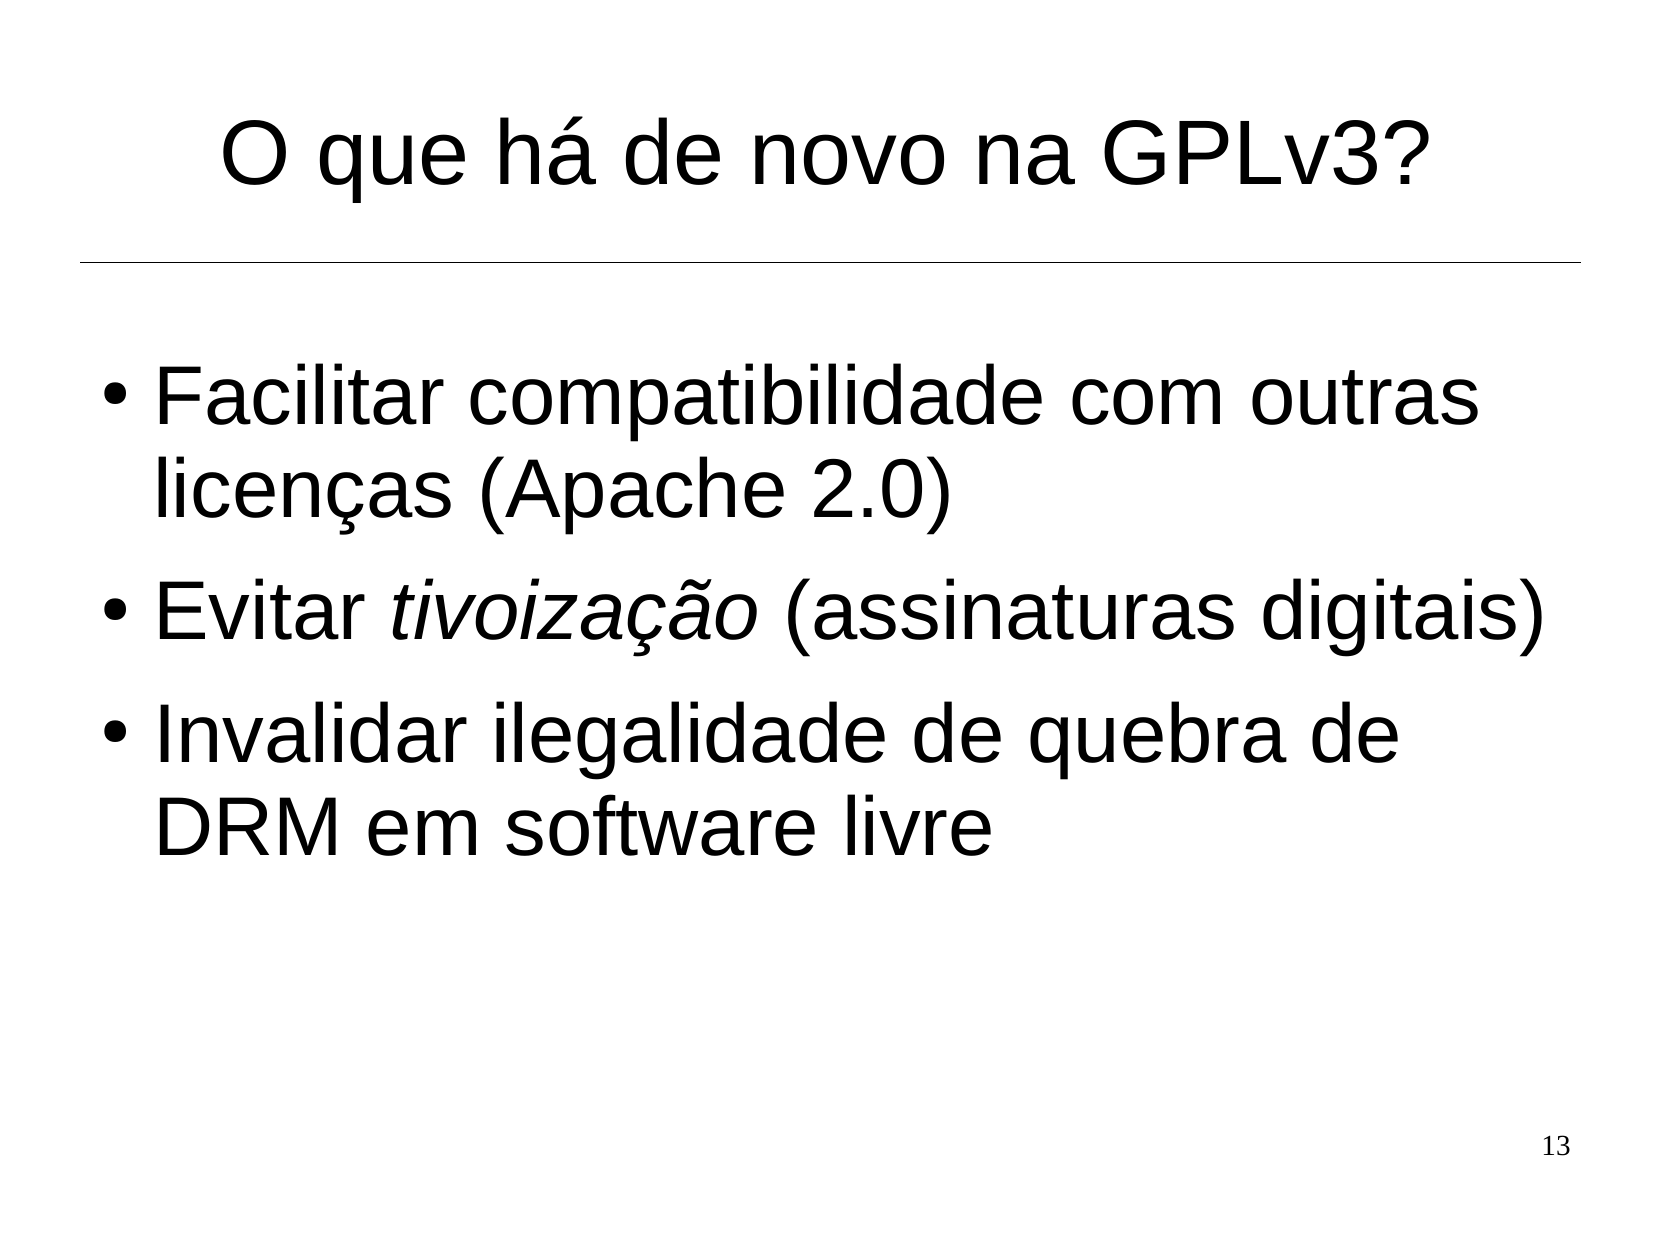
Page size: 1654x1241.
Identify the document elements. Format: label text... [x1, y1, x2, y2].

list Facilitar compatibilidade com outras licenças (Apache 2.0) Evitar tivoização (assinaturas digitais) Invalidar ilegalidade de quebra de DRM em software livre [82, 349, 1571, 1095]
title O que há de novo na GPLv3? [82, 56, 1571, 250]
